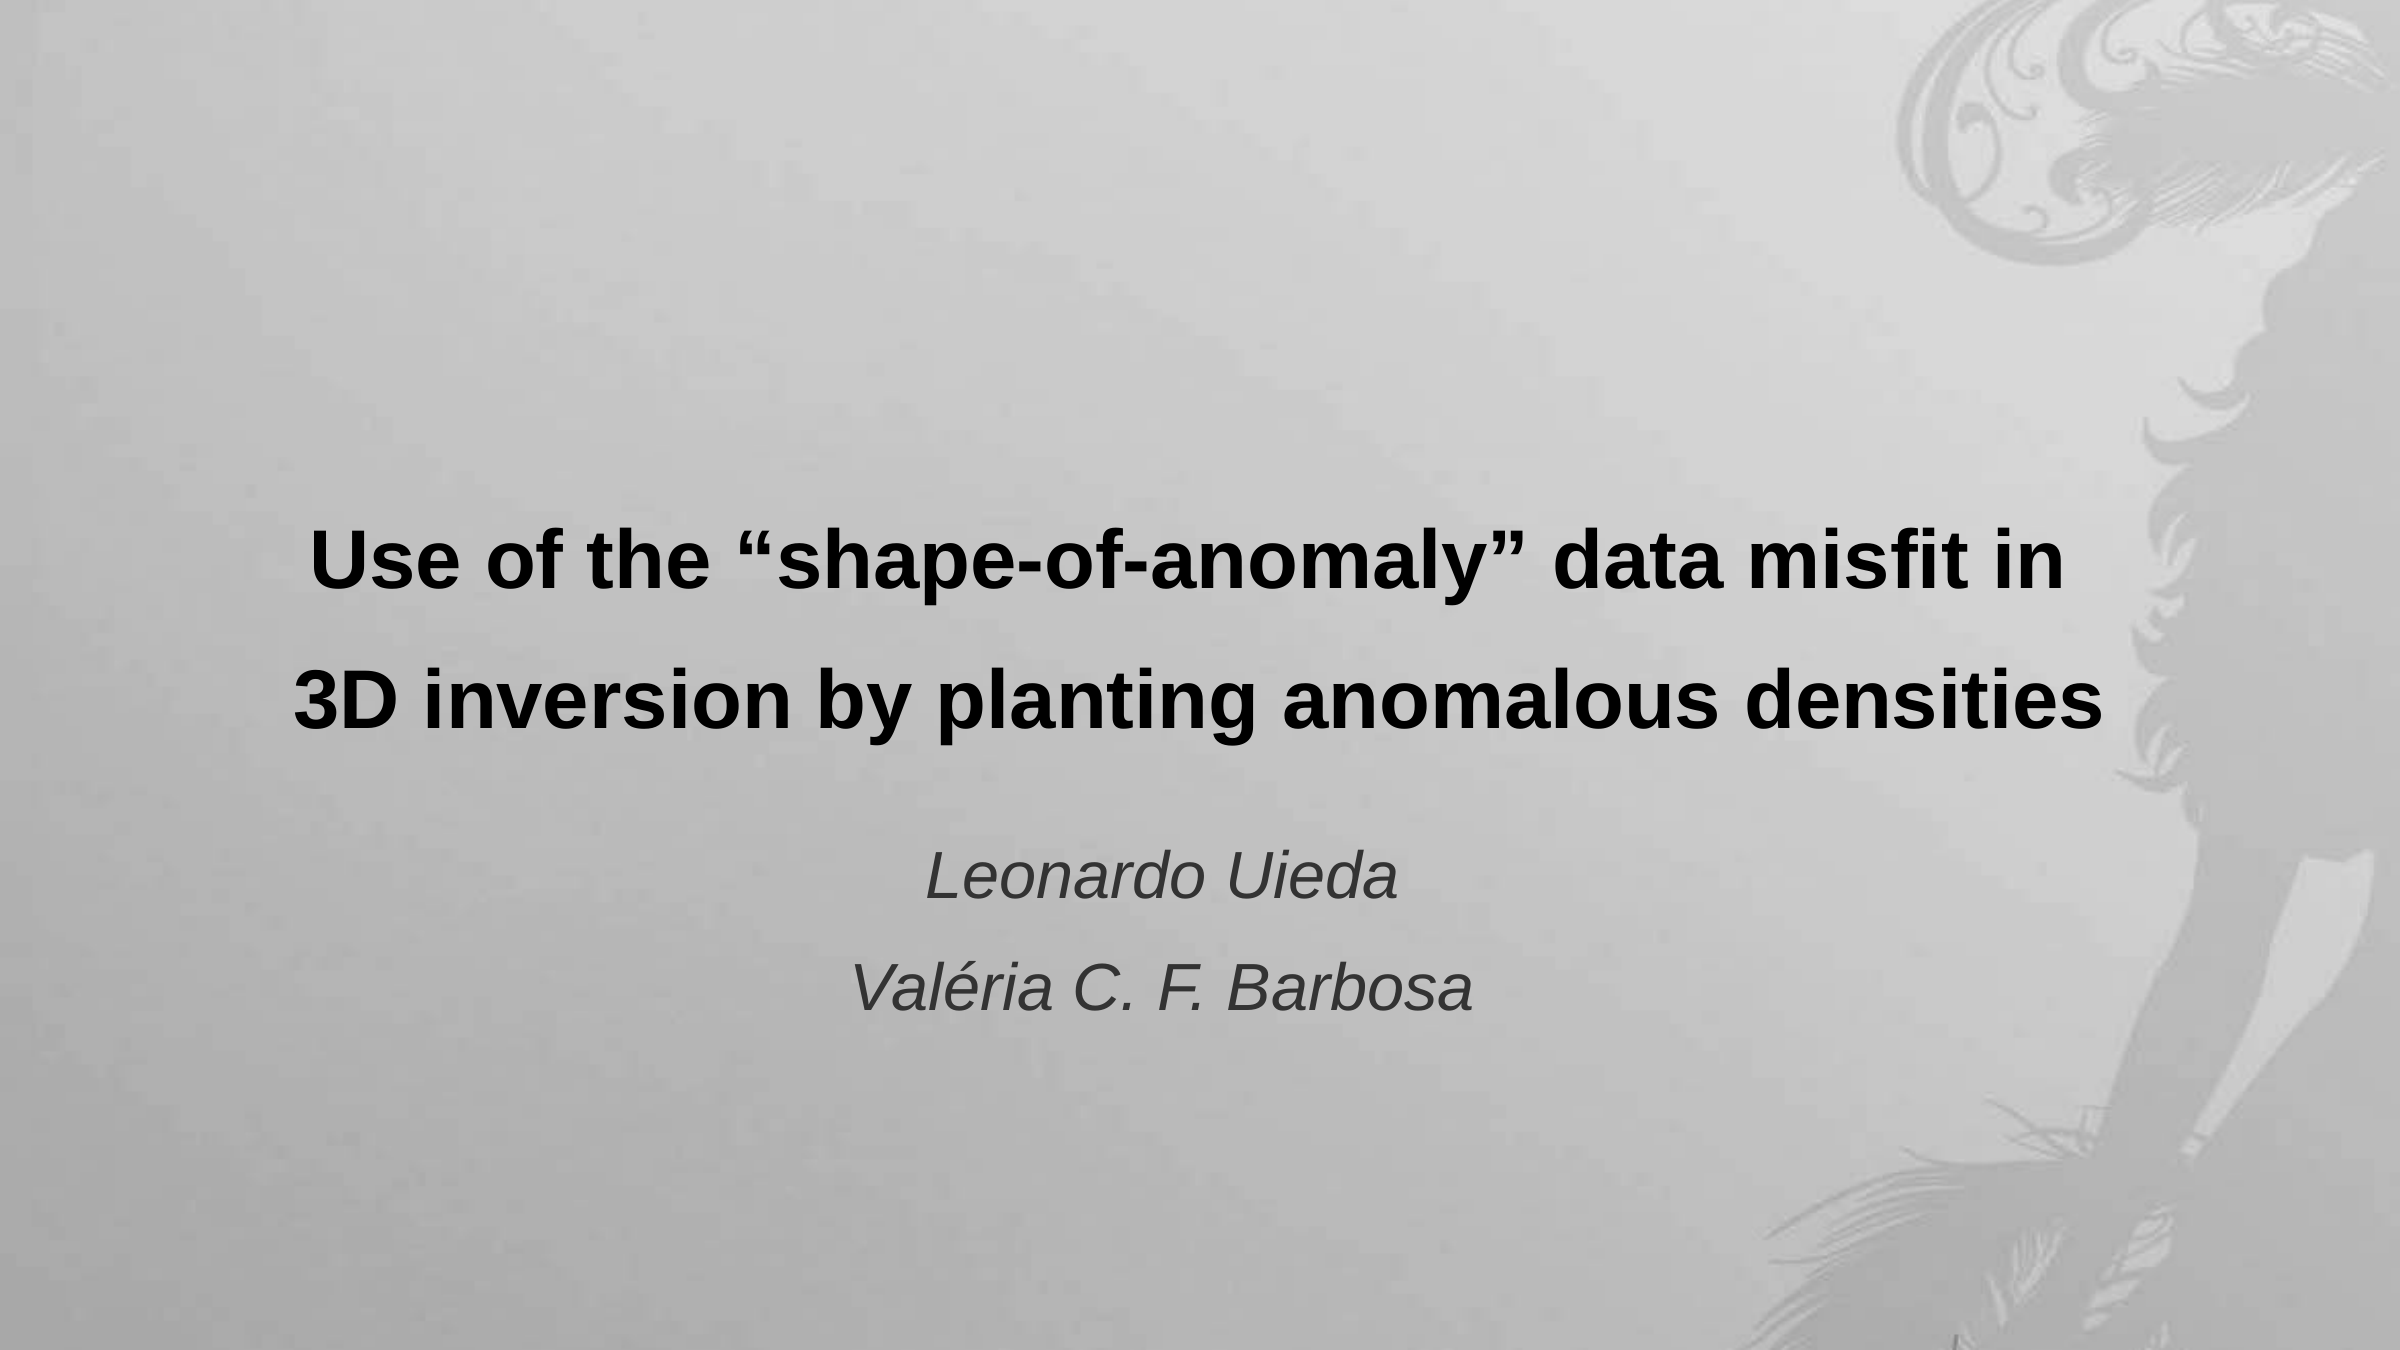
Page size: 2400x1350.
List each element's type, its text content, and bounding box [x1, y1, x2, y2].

picture [0, 0, 2400, 1350]
subtitle Leonardo Uieda Valéria C. F. Barbosa [556, 800, 1769, 1026]
title Use of the “shape-of-anomaly” data misfit in 3D inversion by planting anomalous densities [82, 490, 2318, 723]
